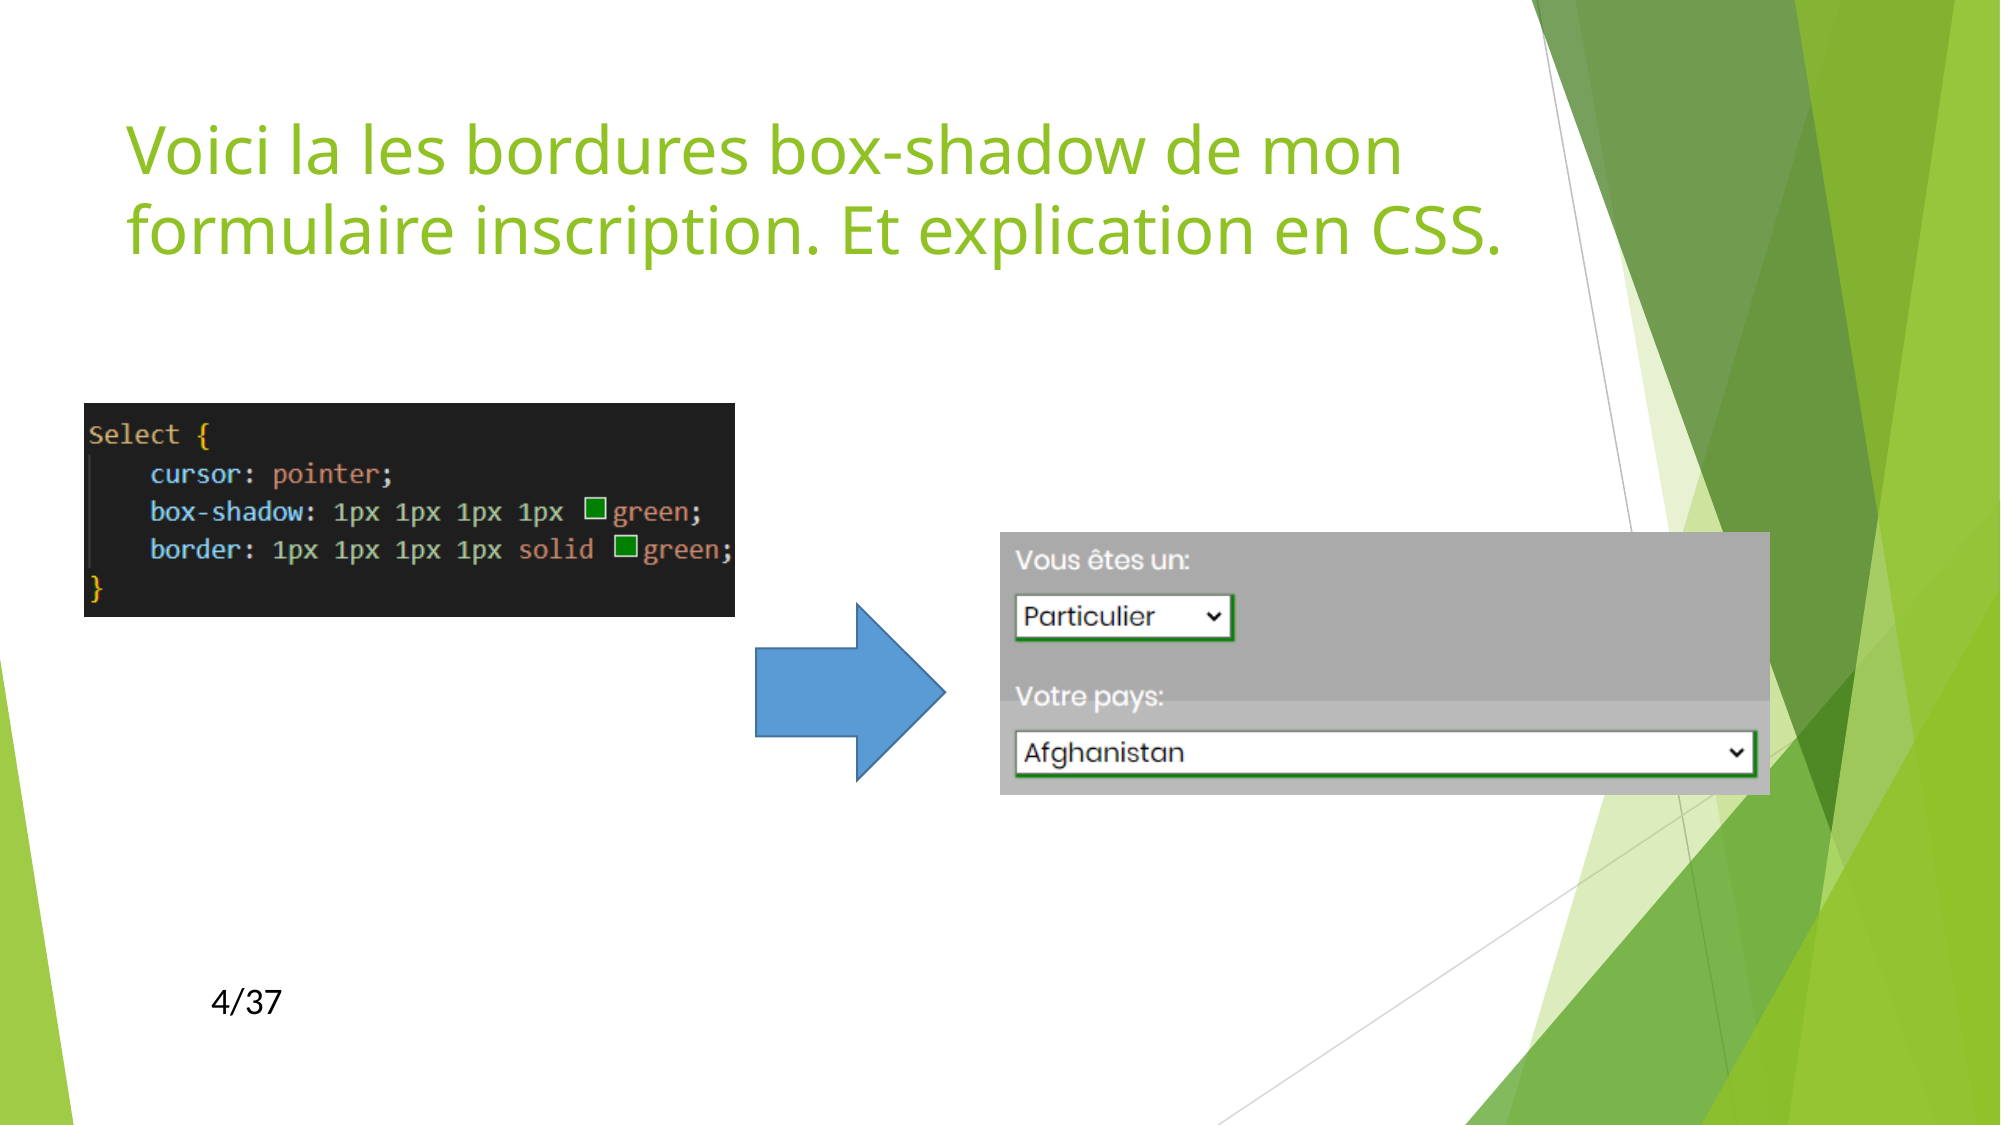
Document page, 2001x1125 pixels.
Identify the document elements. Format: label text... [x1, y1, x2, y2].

text_box 4/37 [196, 969, 335, 1030]
title Voici la les bordures box-shadow de mon formulaire inscription. Et explication en CSS. [111, 99, 1522, 317]
picture [84, 403, 735, 617]
picture [1000, 532, 1770, 795]
text_box [756, 604, 946, 781]
